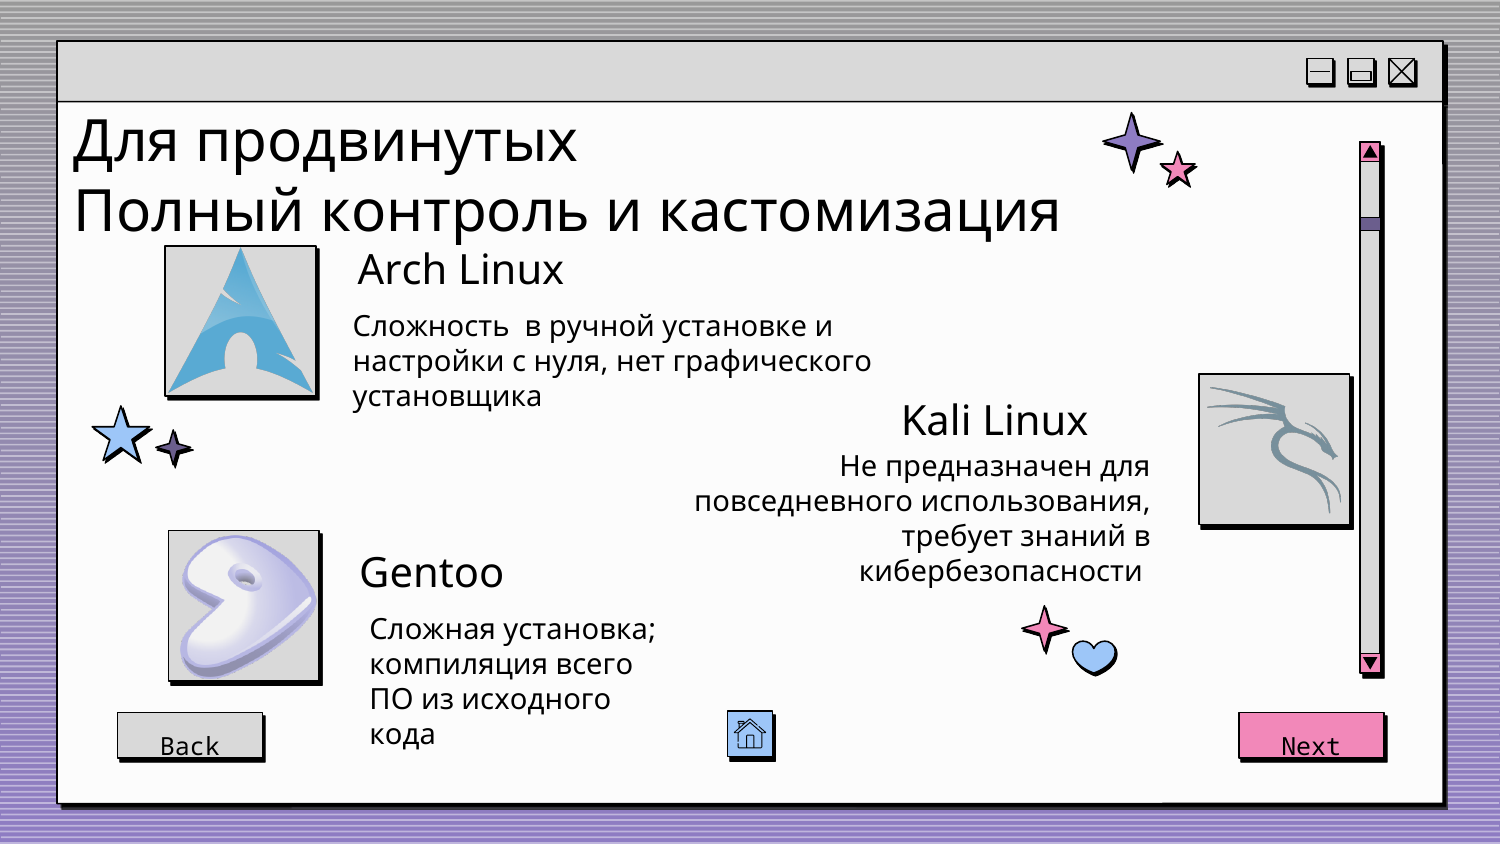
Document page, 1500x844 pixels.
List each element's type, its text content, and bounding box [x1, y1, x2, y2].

text_box [155, 429, 191, 465]
subtitle Сложная установка; компиляция всего ПО из исходного кода [354, 596, 675, 701]
subtitle Gentoo [344, 530, 897, 596]
picture [174, 530, 324, 689]
text_box [117, 712, 263, 758]
text_box [1021, 605, 1068, 652]
text_box [165, 245, 317, 397]
text_box [727, 711, 773, 757]
text_box [1160, 151, 1196, 185]
subtitle Сложность в ручной установке и настройки с нуля, нет графического установщика [337, 292, 891, 357]
text_box [92, 405, 150, 461]
subtitle Back [129, 714, 251, 753]
text_box [1238, 712, 1384, 758]
text_box [1072, 641, 1116, 674]
text_box [1102, 112, 1161, 171]
subtitle Next [1250, 714, 1373, 753]
text_box [168, 530, 174, 682]
picture [168, 247, 313, 393]
subtitle Не предназначен для повседневного использования, требует знаний в кибербезопасности [679, 432, 1198, 502]
picture [1202, 378, 1346, 522]
text_box [1198, 373, 1350, 525]
subtitle Arch Linux [342, 227, 895, 293]
text_box [1360, 142, 1380, 673]
title Для продвинутых Полный контроль и кастомизация [59, 88, 1473, 207]
subtitle Kali Linux [885, 378, 1152, 432]
